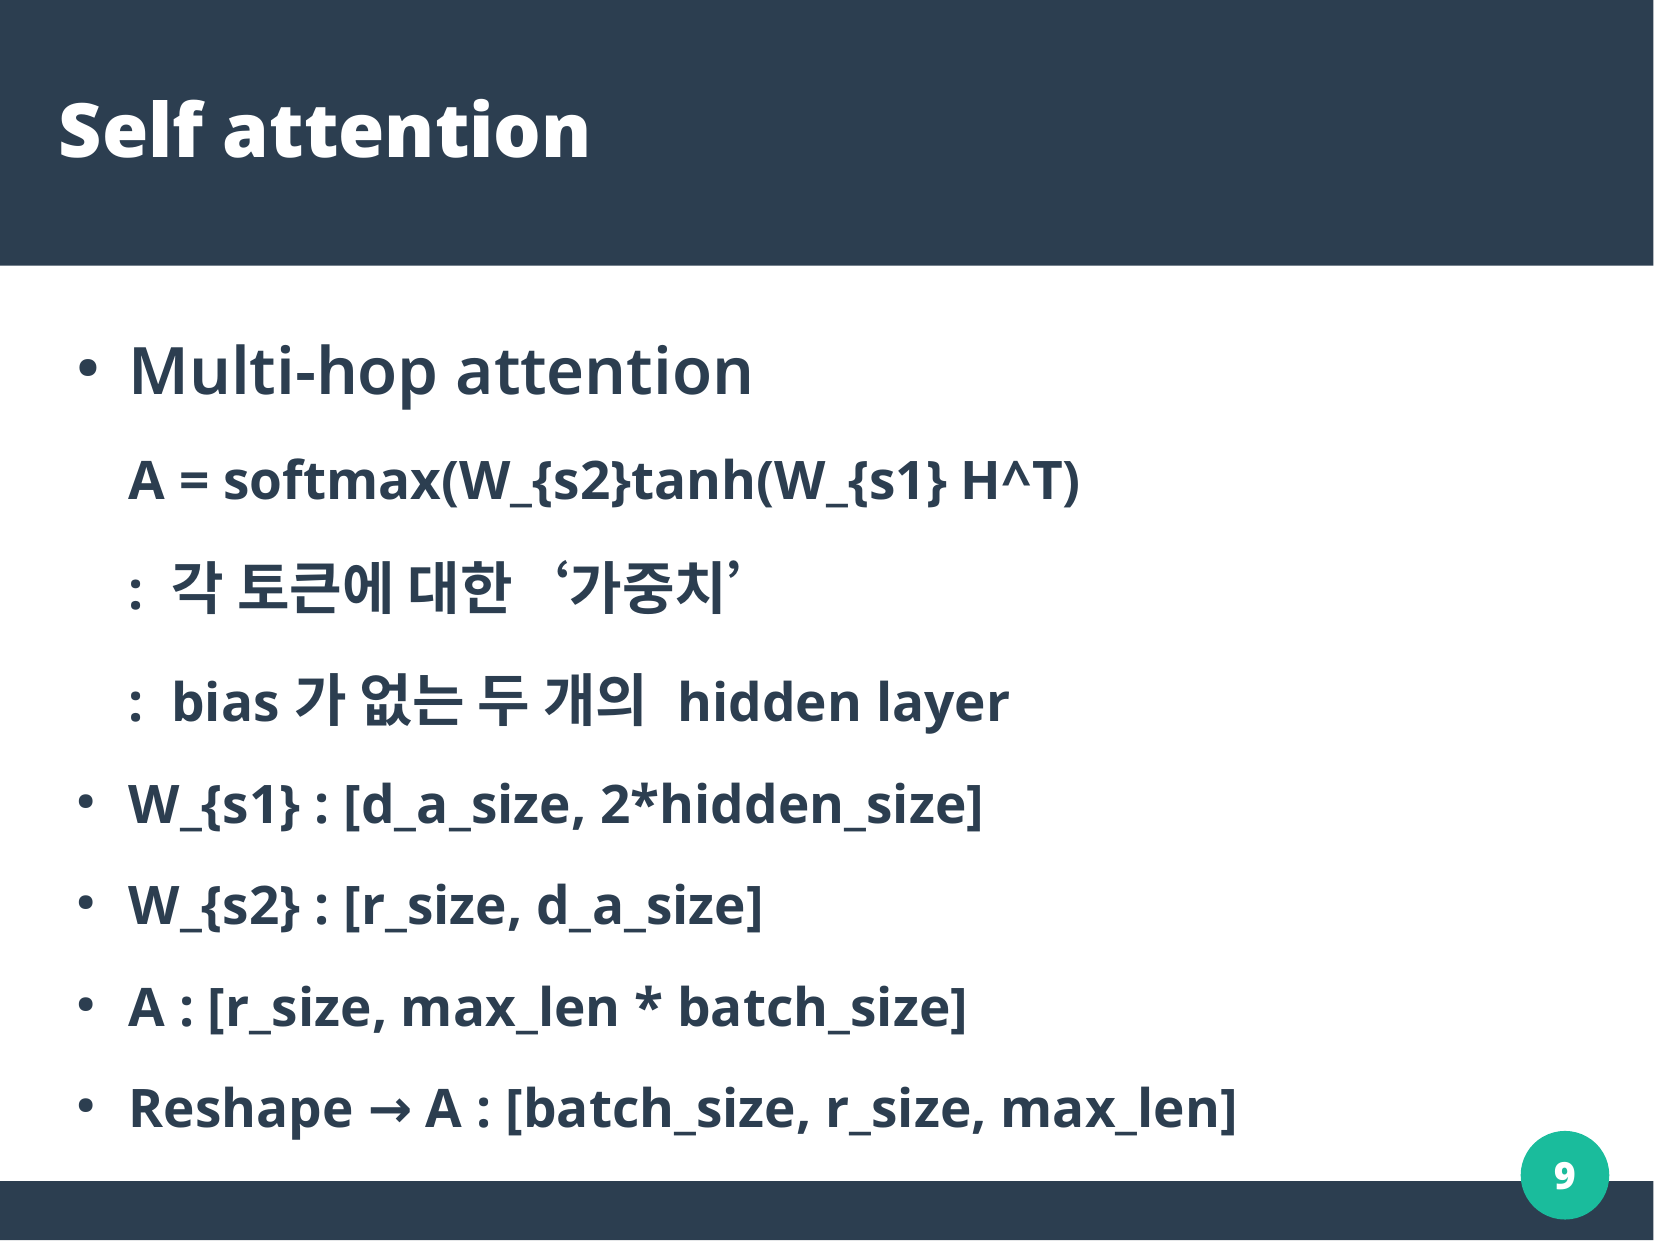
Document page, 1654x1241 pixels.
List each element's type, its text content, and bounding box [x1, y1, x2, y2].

title Self attention [59, 49, 1595, 207]
list Multi-hop attention A = softmax(W_{s2}tanh(W_{s1} H^T) : 각 토큰에 대한‘가중치’ : bias가 없는 두 개의 hidden layer W_{s1} : [d_a_size, 2*hidden_size] W_{s2} : [r_size, d_a_size] A : [r_size, max_len * batch_size] Reshape → A : [batch_size, r_size, max_len] [59, 324, 1595, 1152]
